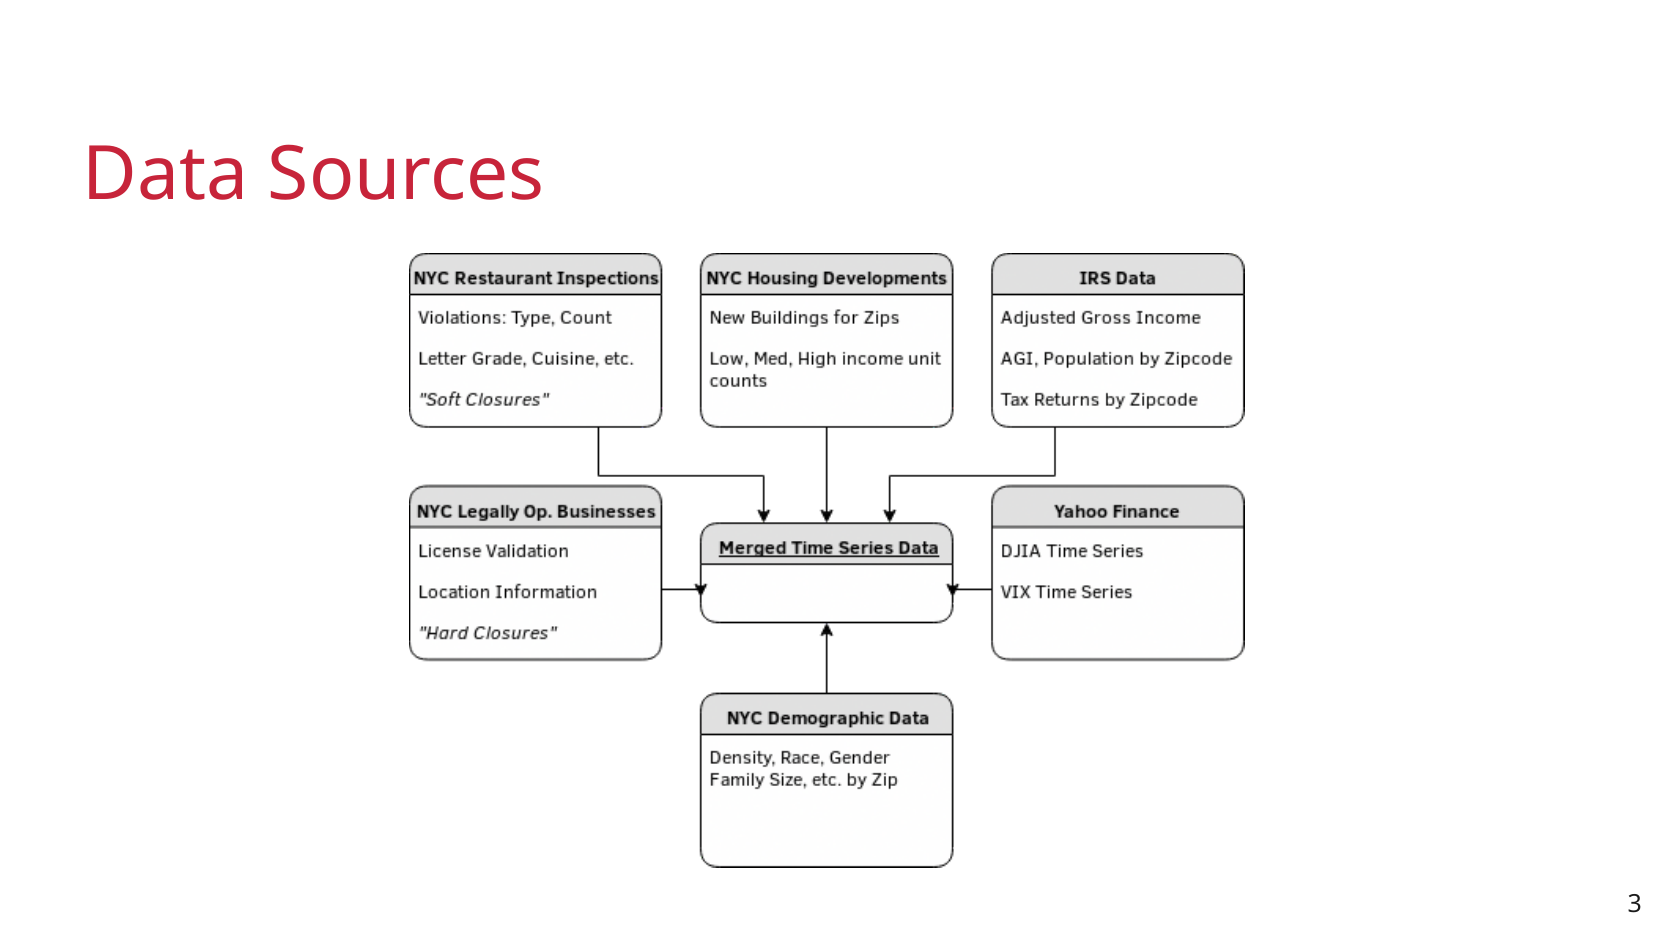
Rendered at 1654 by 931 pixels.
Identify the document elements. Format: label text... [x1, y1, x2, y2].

title Data Sources [82, 92, 1571, 249]
picture [409, 253, 1245, 868]
